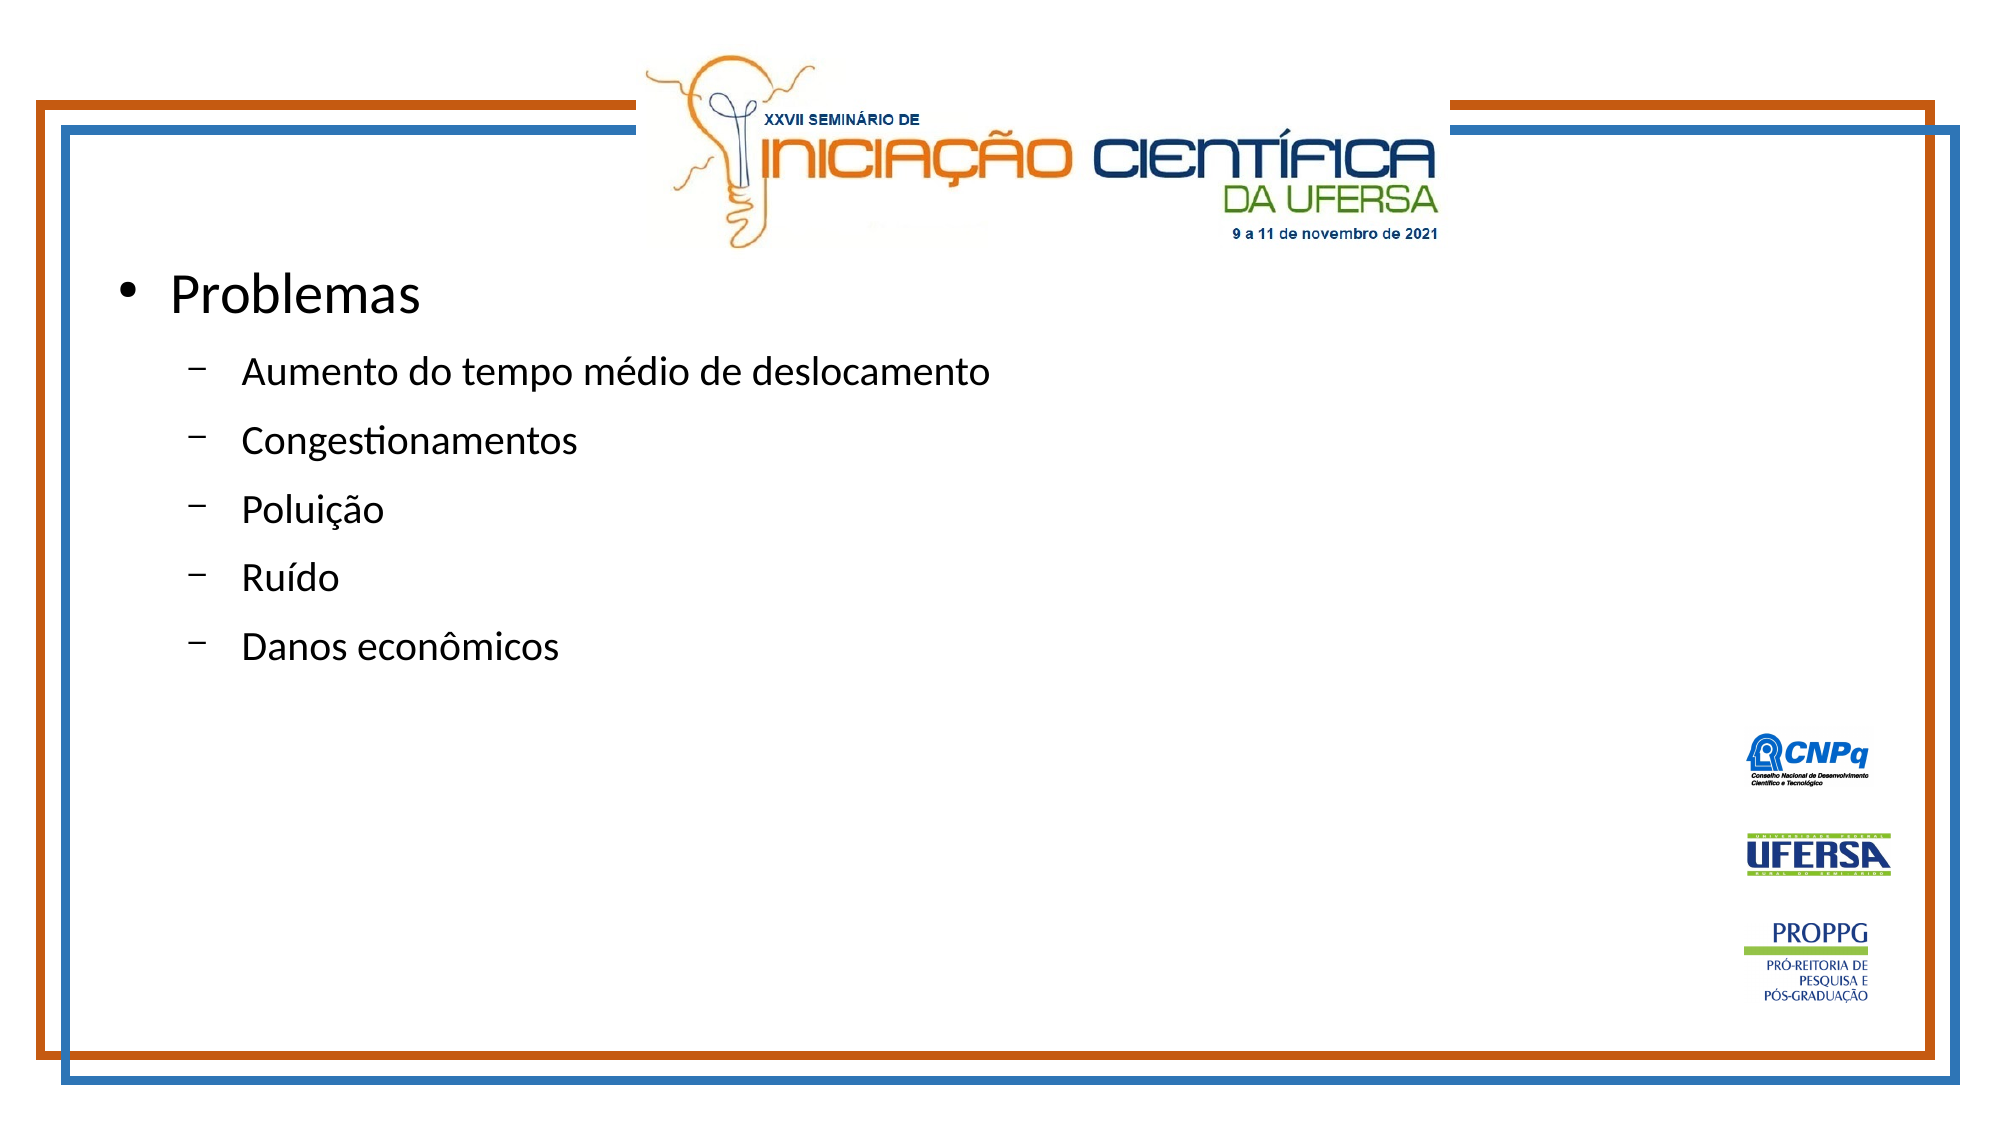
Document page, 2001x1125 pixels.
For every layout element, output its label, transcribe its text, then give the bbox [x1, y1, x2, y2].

picture [636, 44, 1450, 259]
picture [1744, 923, 1868, 1003]
list Problemas Aumento do tempo médio de deslocamento Congestionamentos Poluição Ruído Danos econômicos [99, 263, 1900, 916]
